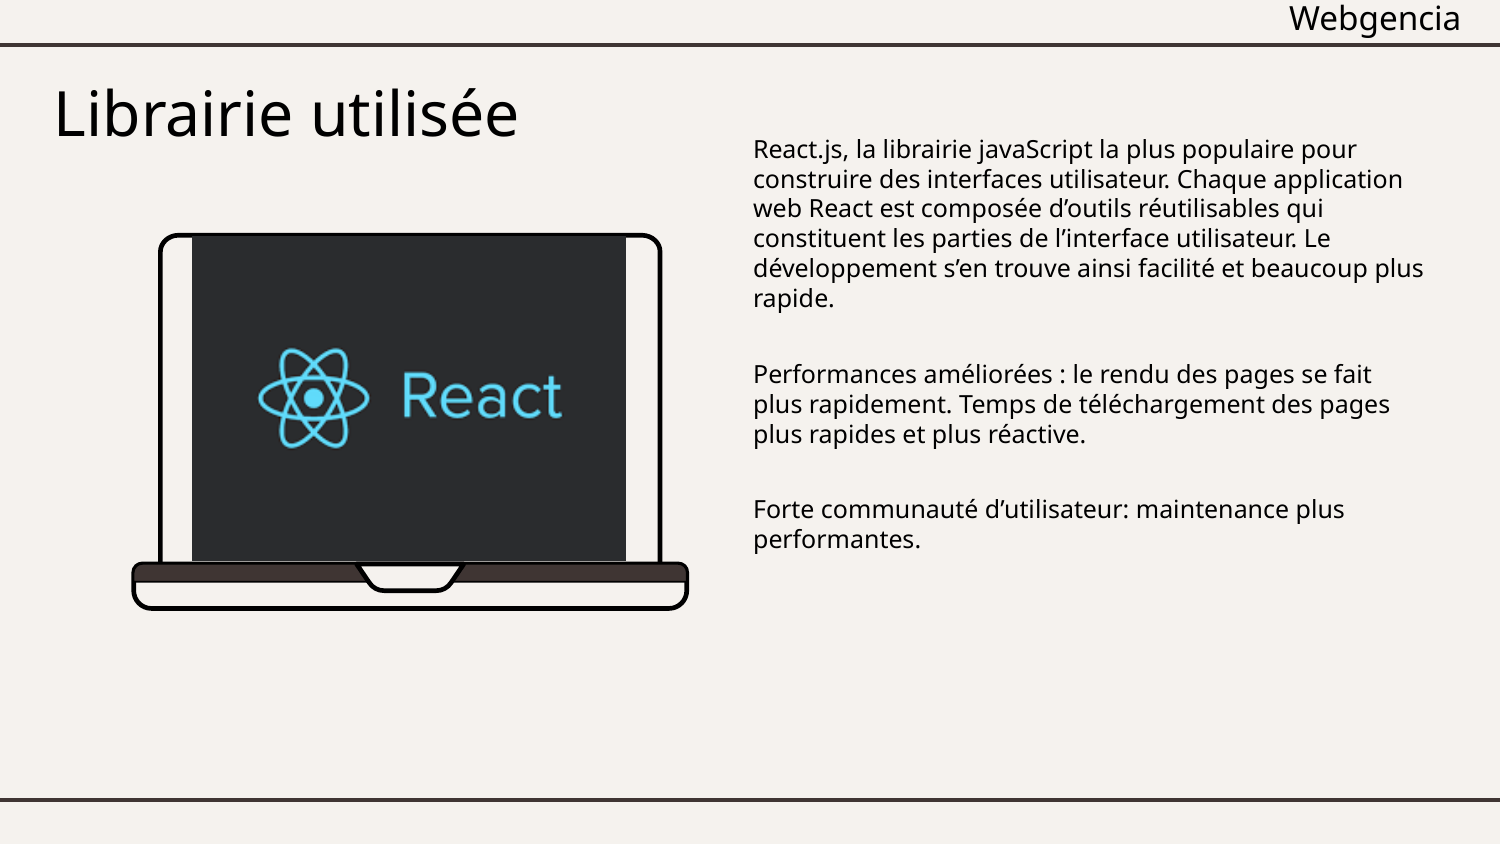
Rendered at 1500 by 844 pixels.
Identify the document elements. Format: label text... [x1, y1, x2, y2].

subtitle React.js, la librairie javaScript la plus populaire pour construire des interfaces utilisateur. Chaque application web React est composée d’outils réutilisables qui constituent les parties de l’interface utilisateur. Le développement s’en trouve ainsi facilité et beaucoup plus rapide. Performances améliorées : le rendu des pages se fait plus rapidement. Temps de téléchargement des pages plus rapides et plus réactive. Forte communauté d’utilisateur: maintenance plus performantes. [738, 118, 1447, 355]
title Librairie utilisée [38, 59, 1034, 163]
text_box Webgencia [1250, 0, 1500, 42]
text_box [133, 563, 687, 591]
picture [192, 236, 626, 562]
